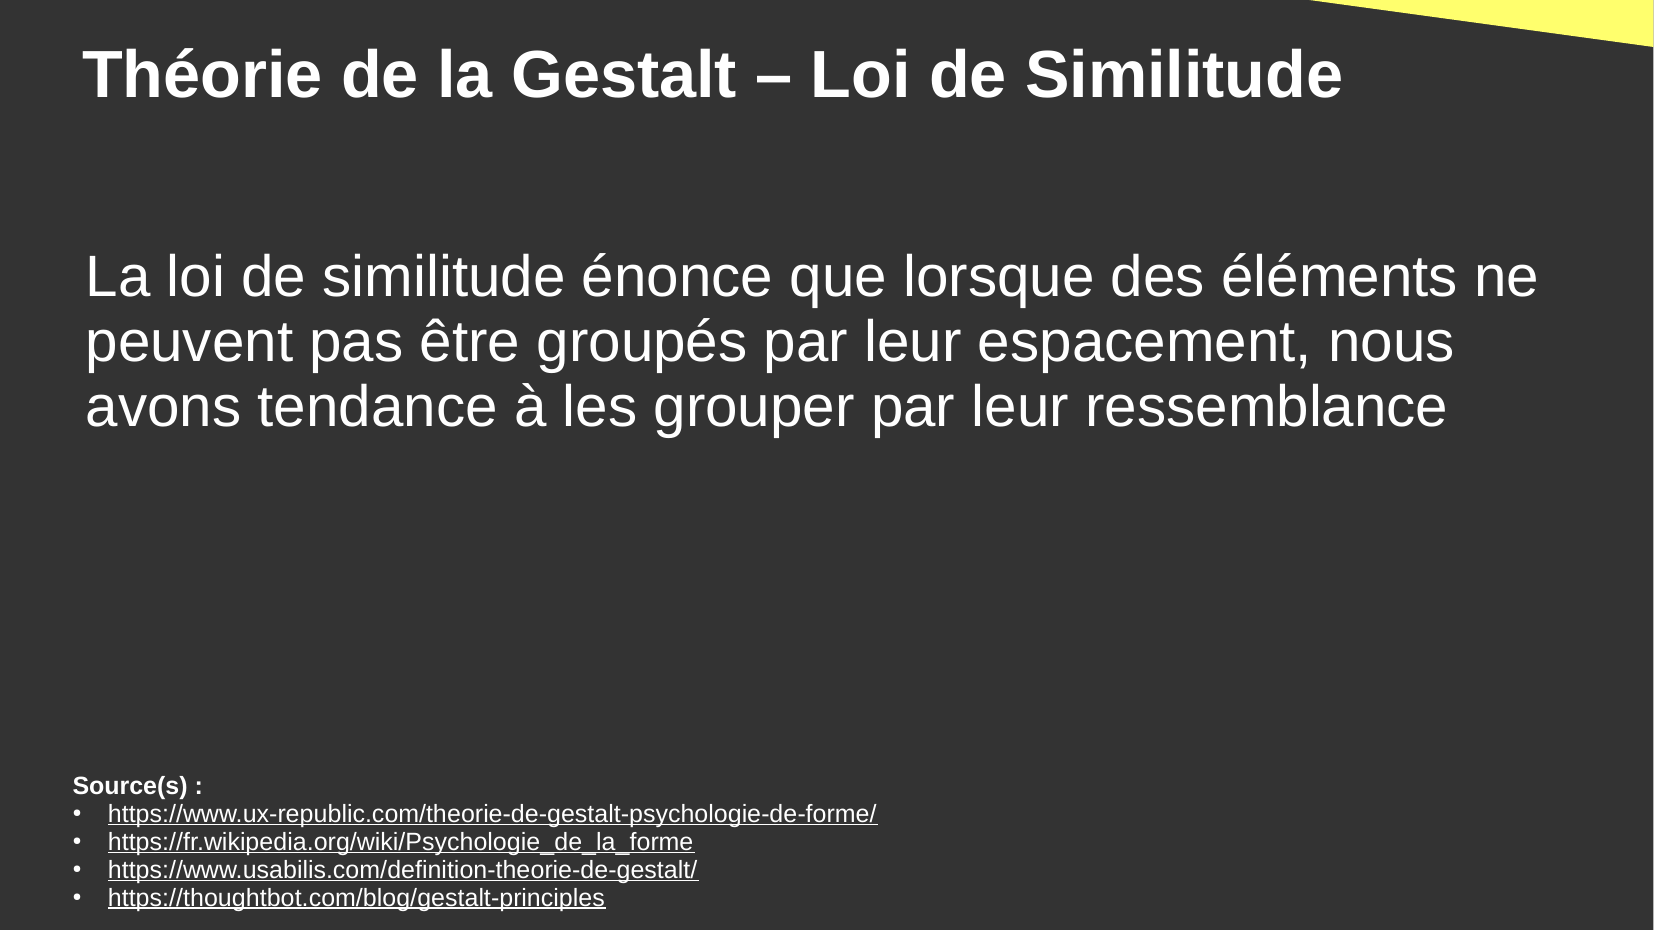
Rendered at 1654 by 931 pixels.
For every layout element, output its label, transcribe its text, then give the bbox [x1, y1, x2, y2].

text_box Source(s) : https://www.ux-republic.com/theorie-de-gestalt-psychologie-de-forme/ https://fr.wikipedia.org/wiki/Psychologie_de_la_forme https://www.usabilis.com/definition-theorie-de-gestalt/ https://thoughtbot.com/blog/gestalt-principles [57, 764, 1543, 919]
title Théorie de la Gestalt – Loi de Similitude [82, 37, 1571, 114]
text_box La loi de similitude énonce que lorsque des éléments ne peuvent pas être groupés par leur espacement, nous avons tendance à les grouper par leur ressemblance [70, 236, 1619, 449]
text_box [1309, 0, 1654, 48]
